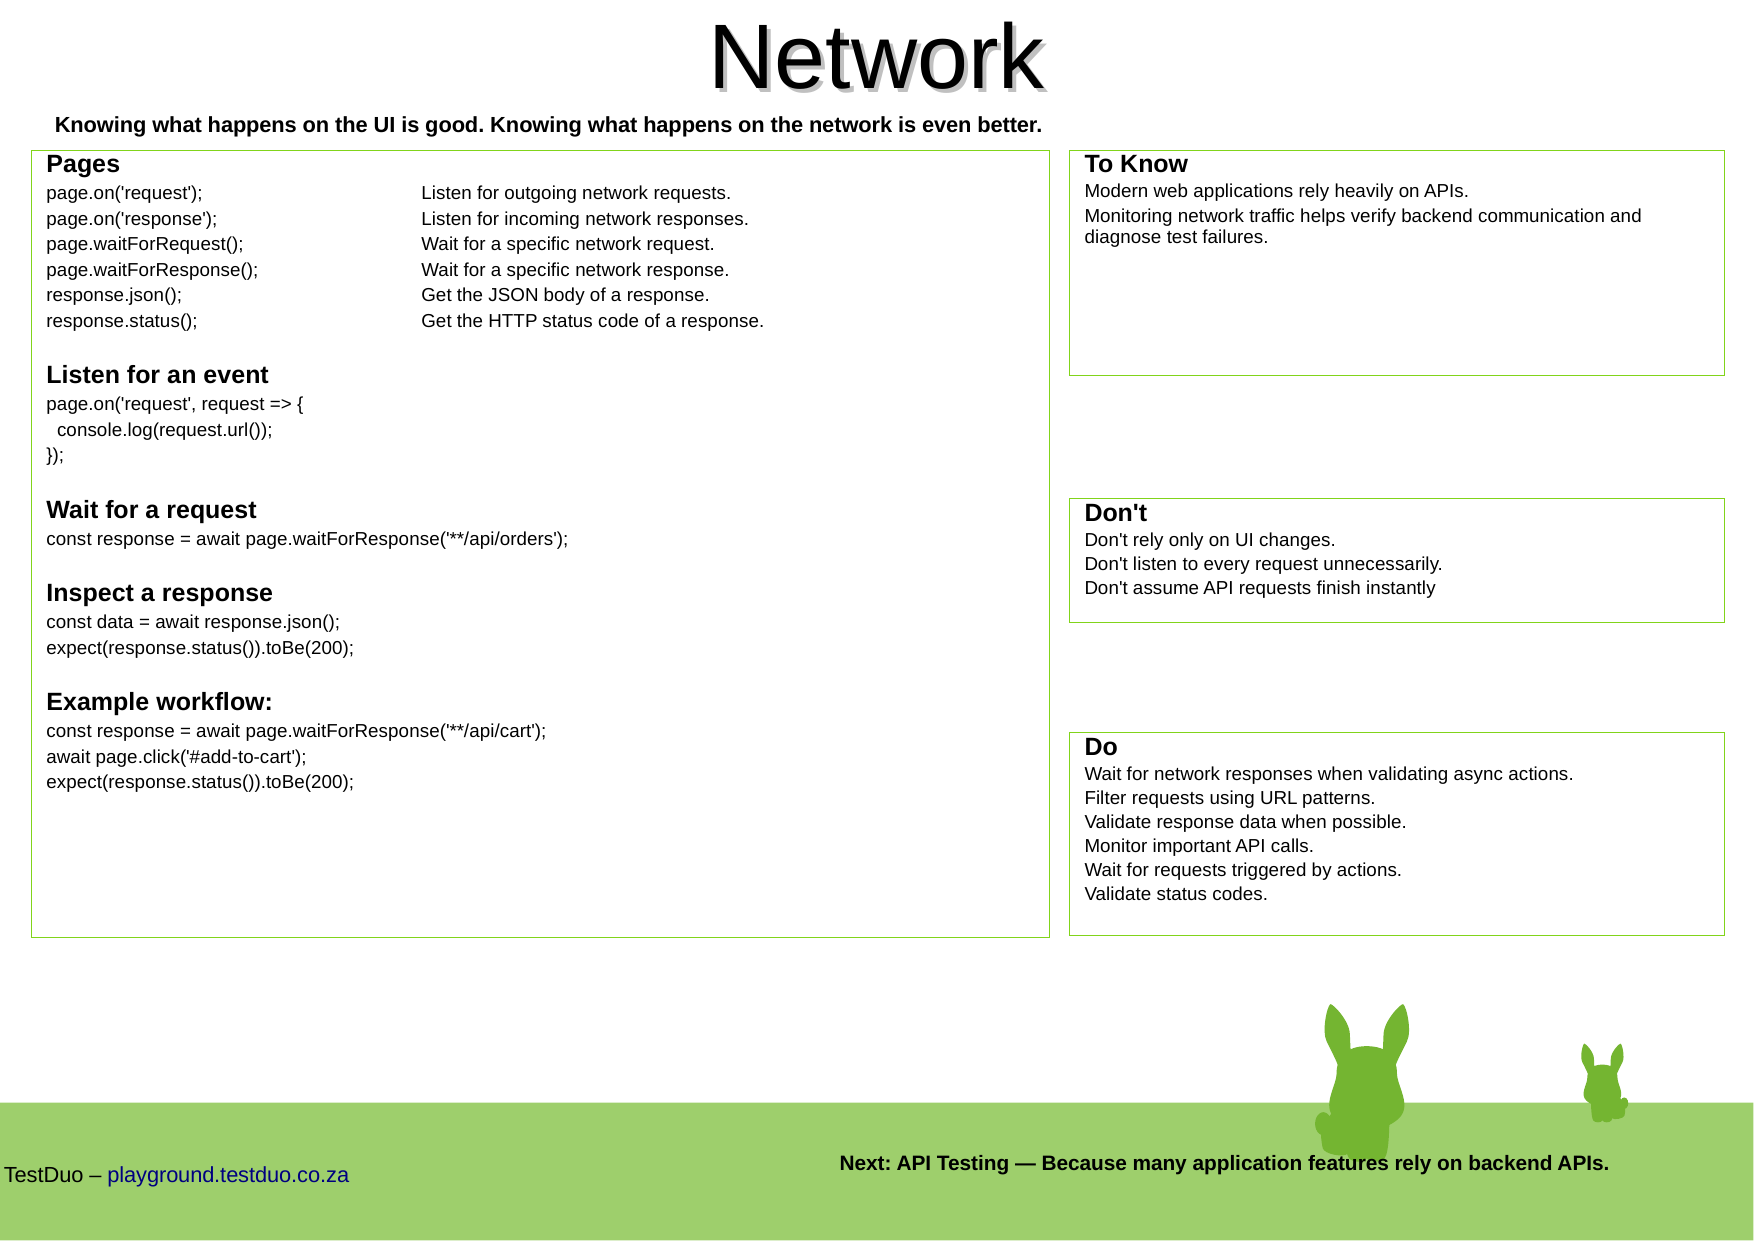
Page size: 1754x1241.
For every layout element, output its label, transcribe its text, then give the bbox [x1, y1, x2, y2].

title TestDuo – playground.testduo.co.za [3, 1150, 824, 1201]
text_box To Know Modern web applications rely heavily on APIs. Monitoring network traffic helps verify backend communication and diagnose test failures. [1069, 150, 1725, 376]
title Network [93, 0, 1660, 112]
text_box Knowing what happens on the UI is good. Knowing what happens on the network is even better. [39, 112, 1711, 151]
text_box Do Wait for network responses when validating async actions. Filter requests using URL patterns. Validate response data when possible. Monitor important API calls. Wait for requests triggered by actions. Validate status codes. [1069, 732, 1725, 936]
text_box Next: API Testing — Because many application features rely on backend APIs. [824, 1144, 1754, 1207]
text_box Pages page.on('request'); Listen for outgoing network requests. page.on('response'); Listen for incoming network responses. page.waitForRequest(); Wait for a specific network request. page.waitForResponse(); Wait for a specific network response. response.json(); Get the JSON body of a response. response.status(); Get the HTTP status code of a response. Listen for an event page.on('request', request => { console.log(request.url()); }); Wait for a request const response = await page.waitForResponse('**/api/orders'); Inspect a response const data = await response.json(); expect(response.status()).toBe(200); Example workflow: const response = await page.waitForResponse('**/api/cart'); await page.click('#add-to-cart'); expect(response.status()).toBe(200); [31, 150, 1050, 938]
text_box Don't Don't rely only on UI changes. Don't listen to every request unnecessarily. Don't assume API requests finish instantly [1069, 498, 1725, 623]
